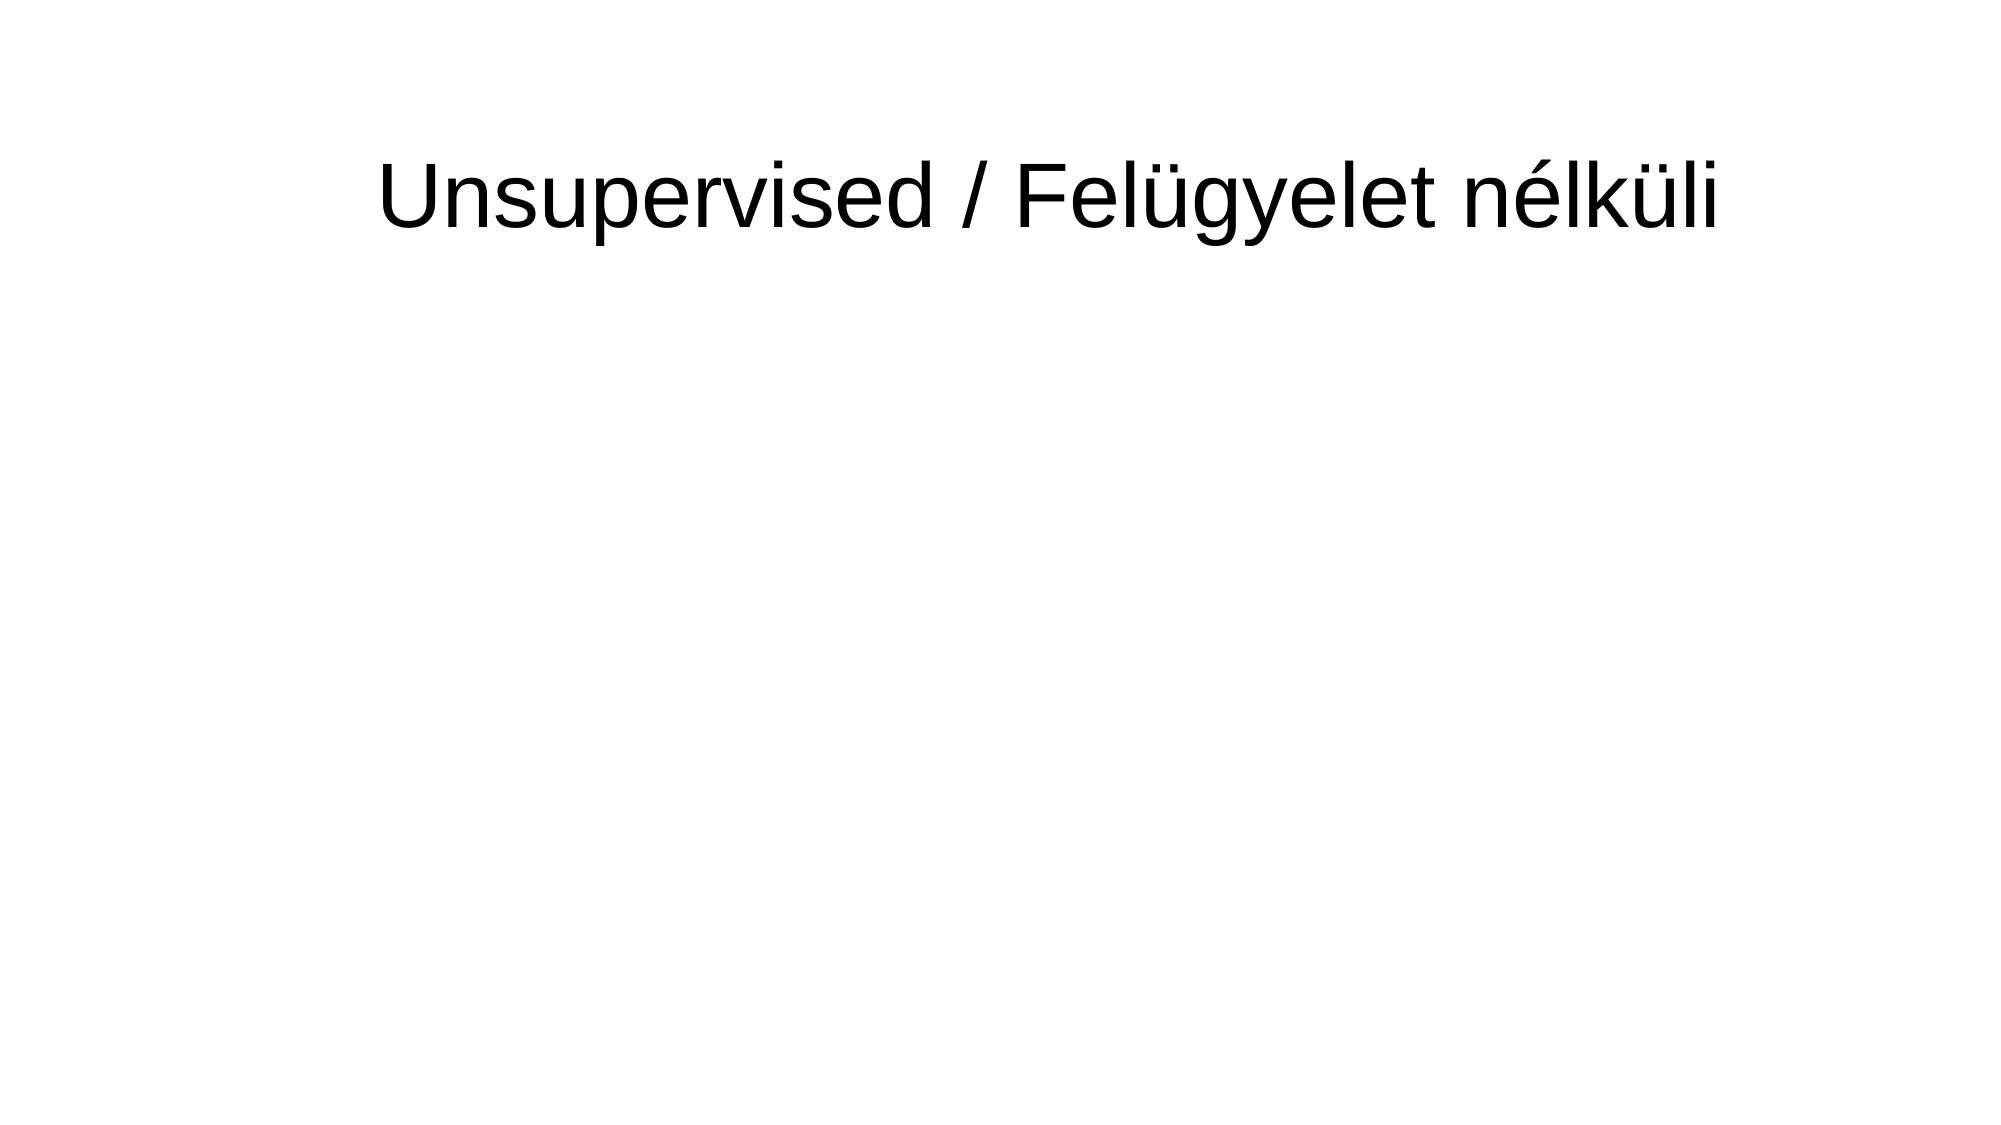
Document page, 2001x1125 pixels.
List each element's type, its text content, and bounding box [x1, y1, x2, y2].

title Unsupervised / Felügyelet nélküli [300, 0, 1800, 392]
